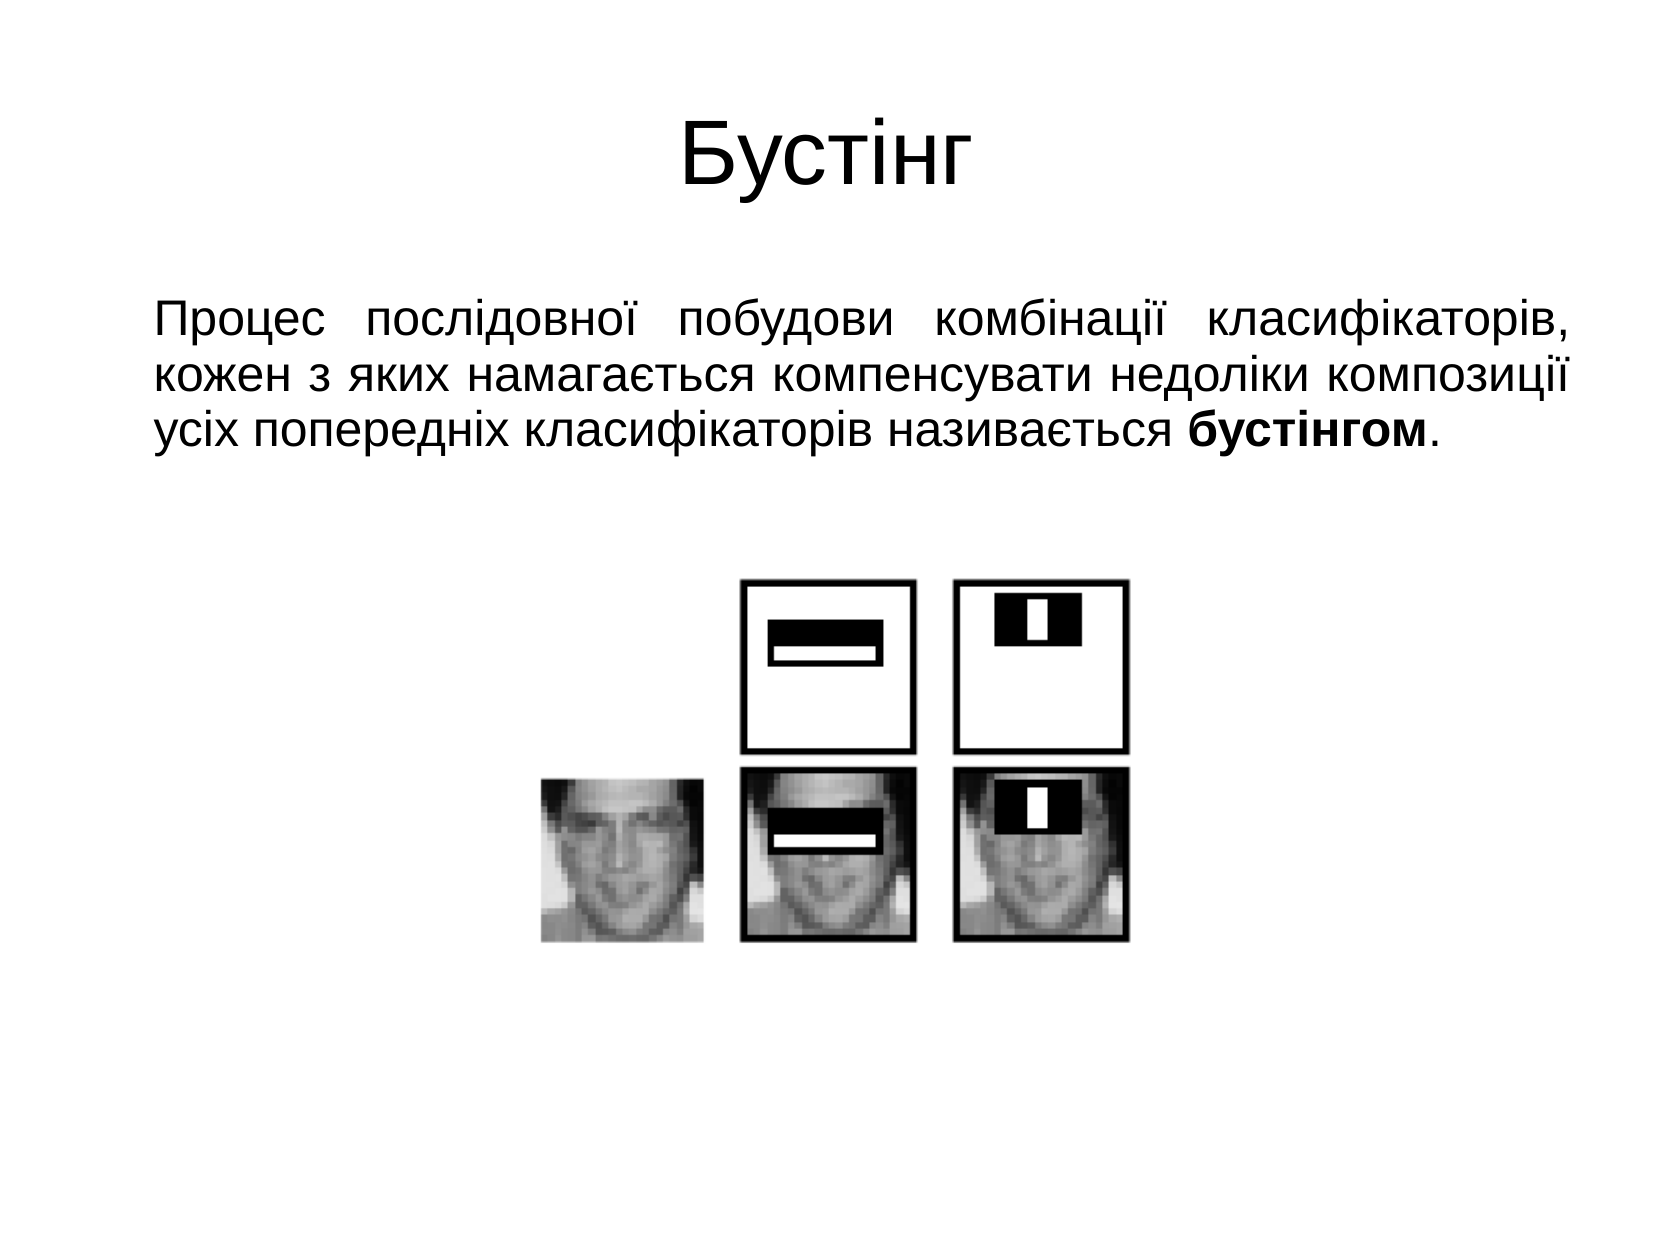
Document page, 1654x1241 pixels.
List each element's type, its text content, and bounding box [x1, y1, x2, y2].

list Процес послідовної побудови комбінації класифікаторів, кожен з яких намагається компенсувати недоліки композиції усіх попередніх класифікаторів називається бустінгом. [82, 290, 1571, 1010]
picture [510, 554, 1162, 965]
title Бустінг [82, 49, 1571, 257]
